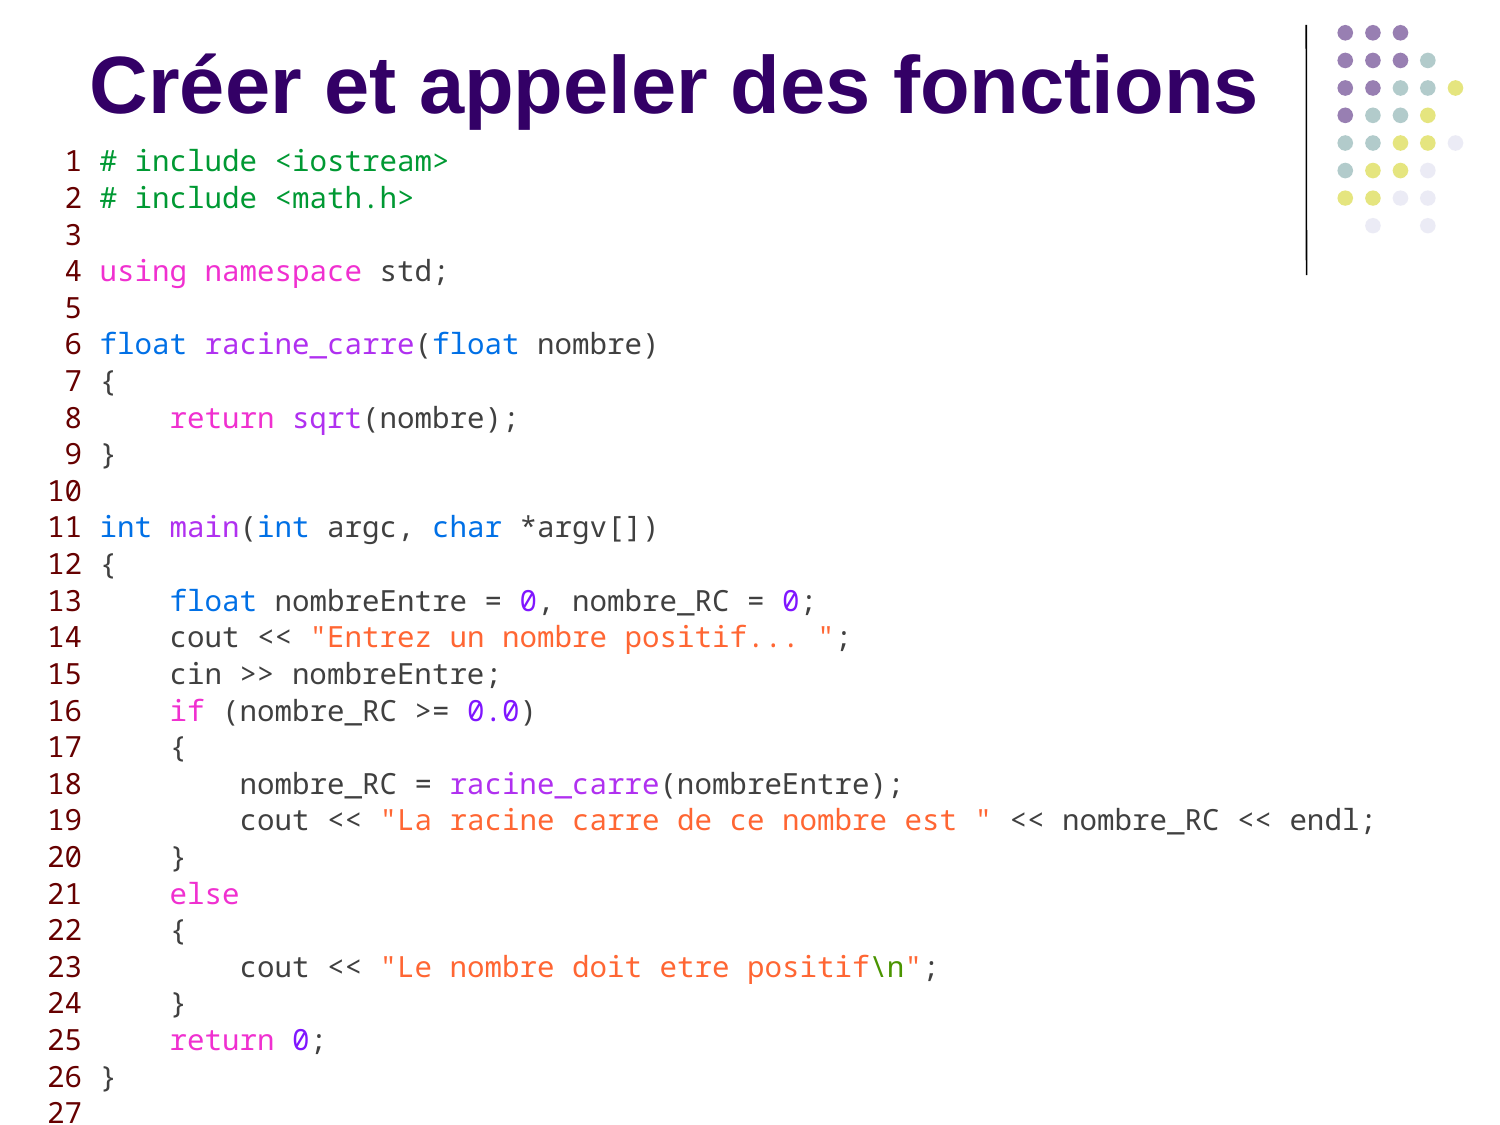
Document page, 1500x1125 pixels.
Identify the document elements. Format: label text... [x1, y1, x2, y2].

title Créer et appeler des fonctions [74, 20, 1313, 138]
list 1 # include <iostream> 2 # include <math.h> 3 4 using namespace std; 5 6 float racine_carre(float nombre) 7 { 8 return sqrt(nombre); 9 } 10 11 int main(int argc, char *argv[]) 12 { 13 float nombreEntre = 0, nombre_RC = 0; 14 cout << "Entrez un nombre positif... "; 15 cin >> nombreEntre; 16 if (nombre_RC >= 0.0) 17 { 18 nombre_RC = racine_carre(nombreEntre); 19 cout << "La racine carre de ce nombre est " << nombre_RC << endl; 20 } 21 else 22 { 23 cout << "Le nombre doit etre positif\n"; 24 } 25 return 0; 26 } 27 [29, 148, 1471, 1125]
